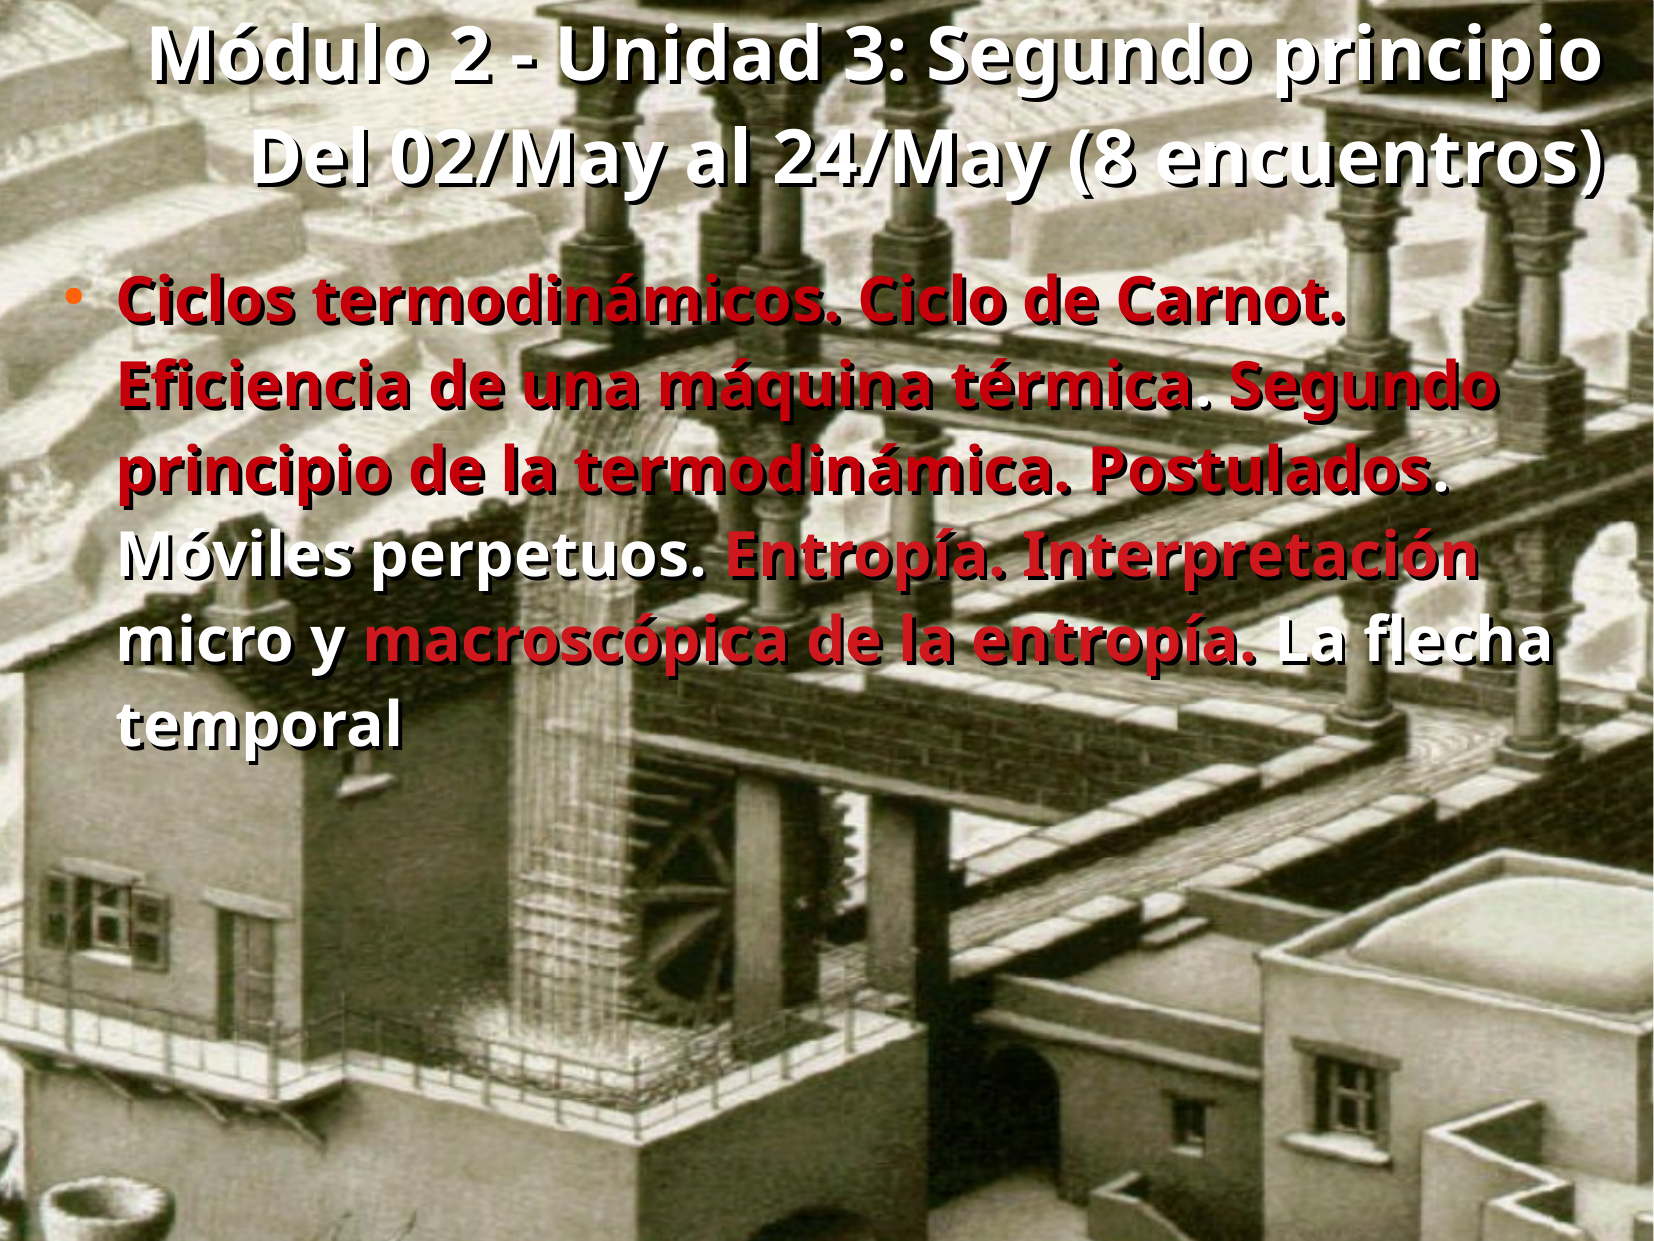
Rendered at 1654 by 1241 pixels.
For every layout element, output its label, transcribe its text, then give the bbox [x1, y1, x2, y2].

picture [0, 0, 1654, 1241]
title Módulo 2 - Unidad 3: Segundo principio Del 02/May al 24/May (8 encuentros) [45, 11, 1606, 195]
list Ciclos termodinámicos. Ciclo de Carnot. Eficiencia de una máquina térmica. Segundo principio de la termodinámica. Postulados. Móviles perpetuos. Entropía. Interpretación micro y macroscópica de la entropía. La flecha temporal [45, 255, 1606, 1156]
